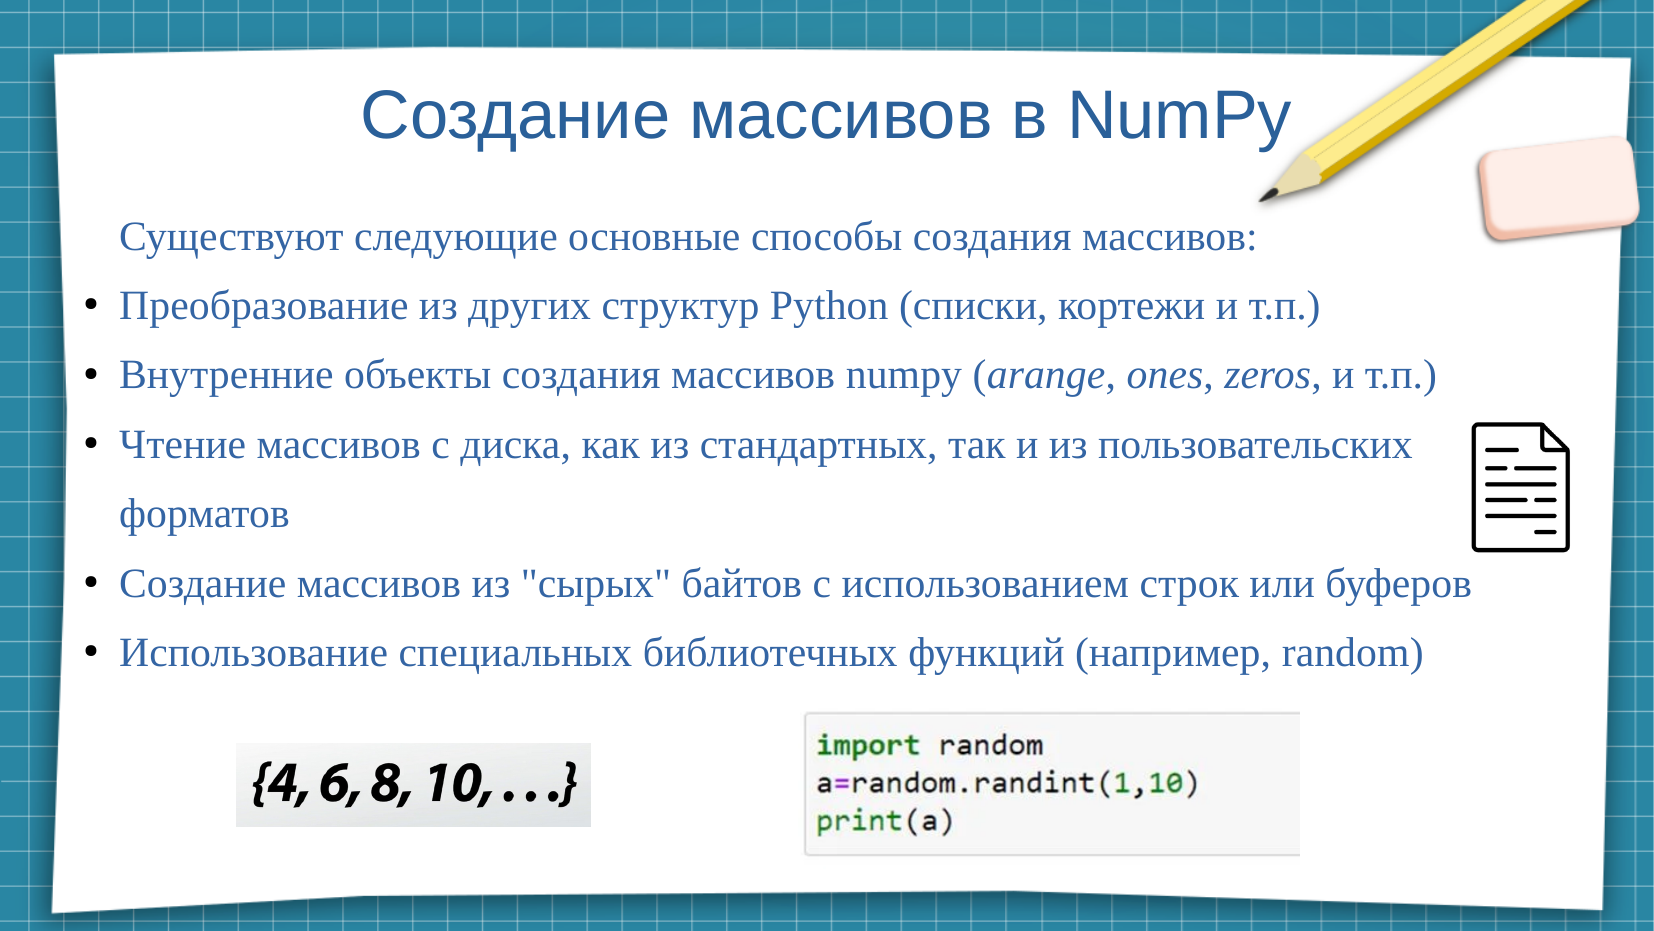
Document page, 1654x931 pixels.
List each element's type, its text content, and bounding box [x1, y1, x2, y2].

picture [0, 0, 1654, 931]
title Создание массивов в NumPy [82, 37, 1571, 193]
text_box Существуют следующие основные способы создания массивов: Преобразование из других структур Python (списки, кортежи и т.п.) Внутренние объекты создания массивов numpy (arange, ones, zeros, и т.п.) Чтение массивов с диска, как из стандартных, так и из пользовательских форматов Создание массивов из "сырых" байтов с использованием строк или буферов Использование специальных библиотечных функций (например, random) [68, 182, 1510, 821]
